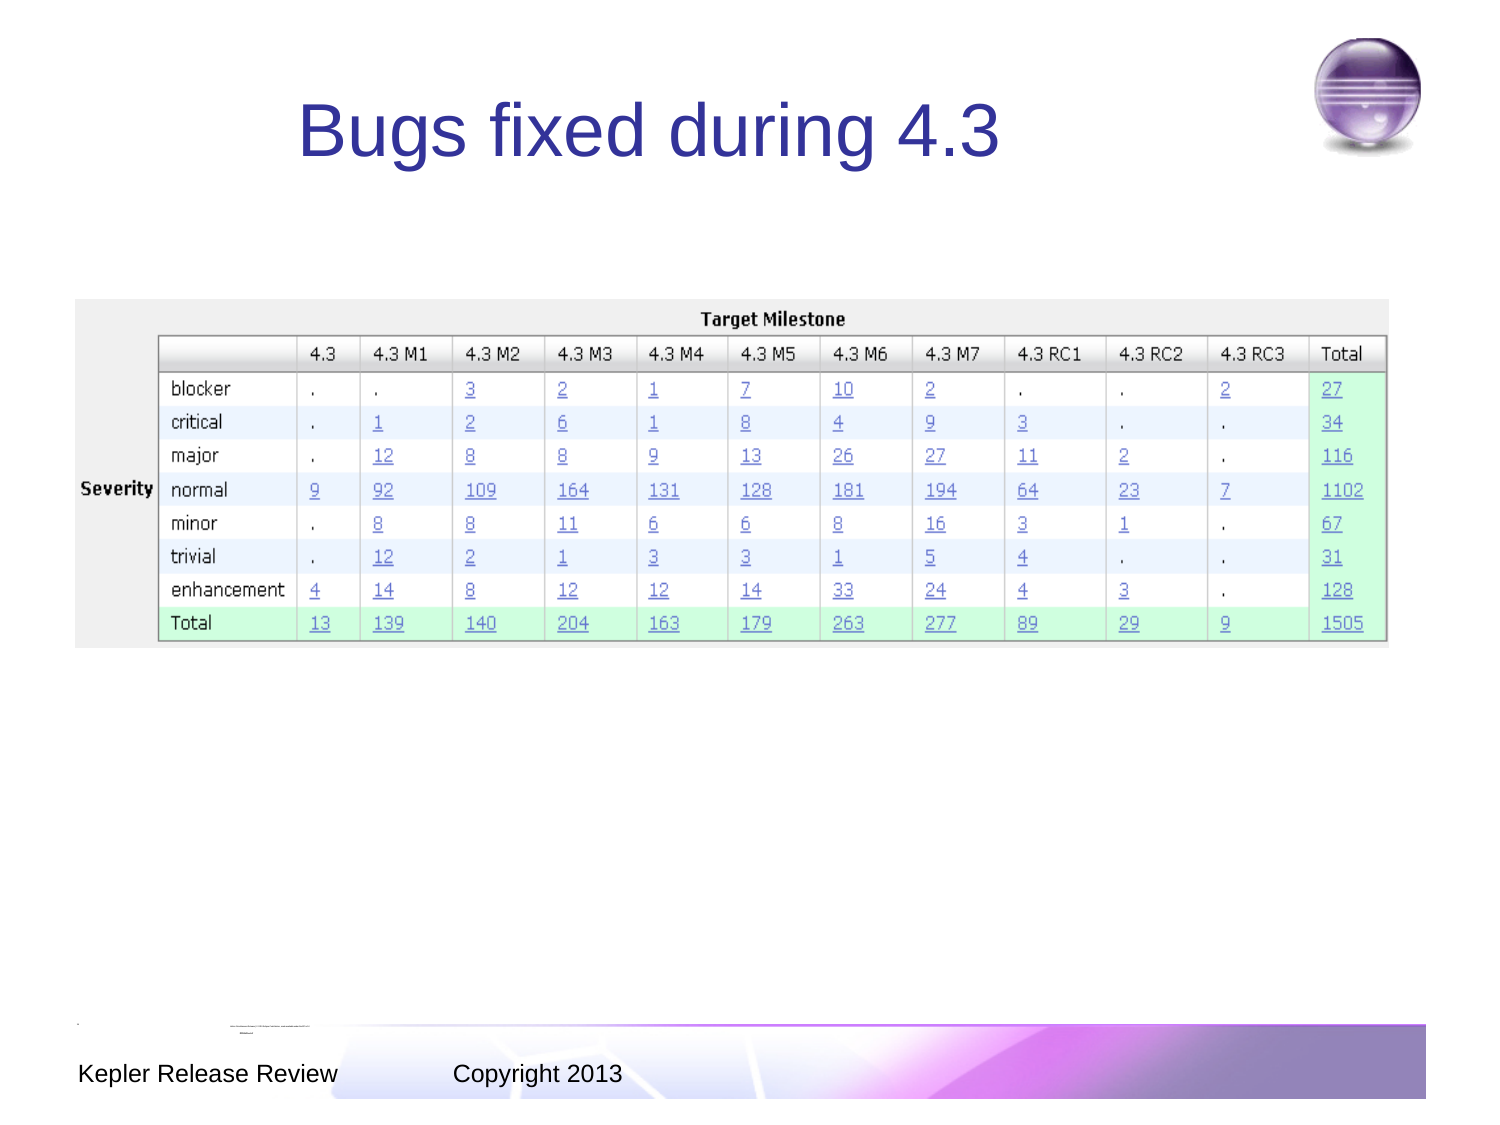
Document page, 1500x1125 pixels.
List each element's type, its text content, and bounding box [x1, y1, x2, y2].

picture [225, 1024, 1426, 1099]
picture [75, 299, 1389, 648]
title Bugs fixed during 4.3 [99, 37, 1201, 226]
picture [1307, 37, 1426, 157]
